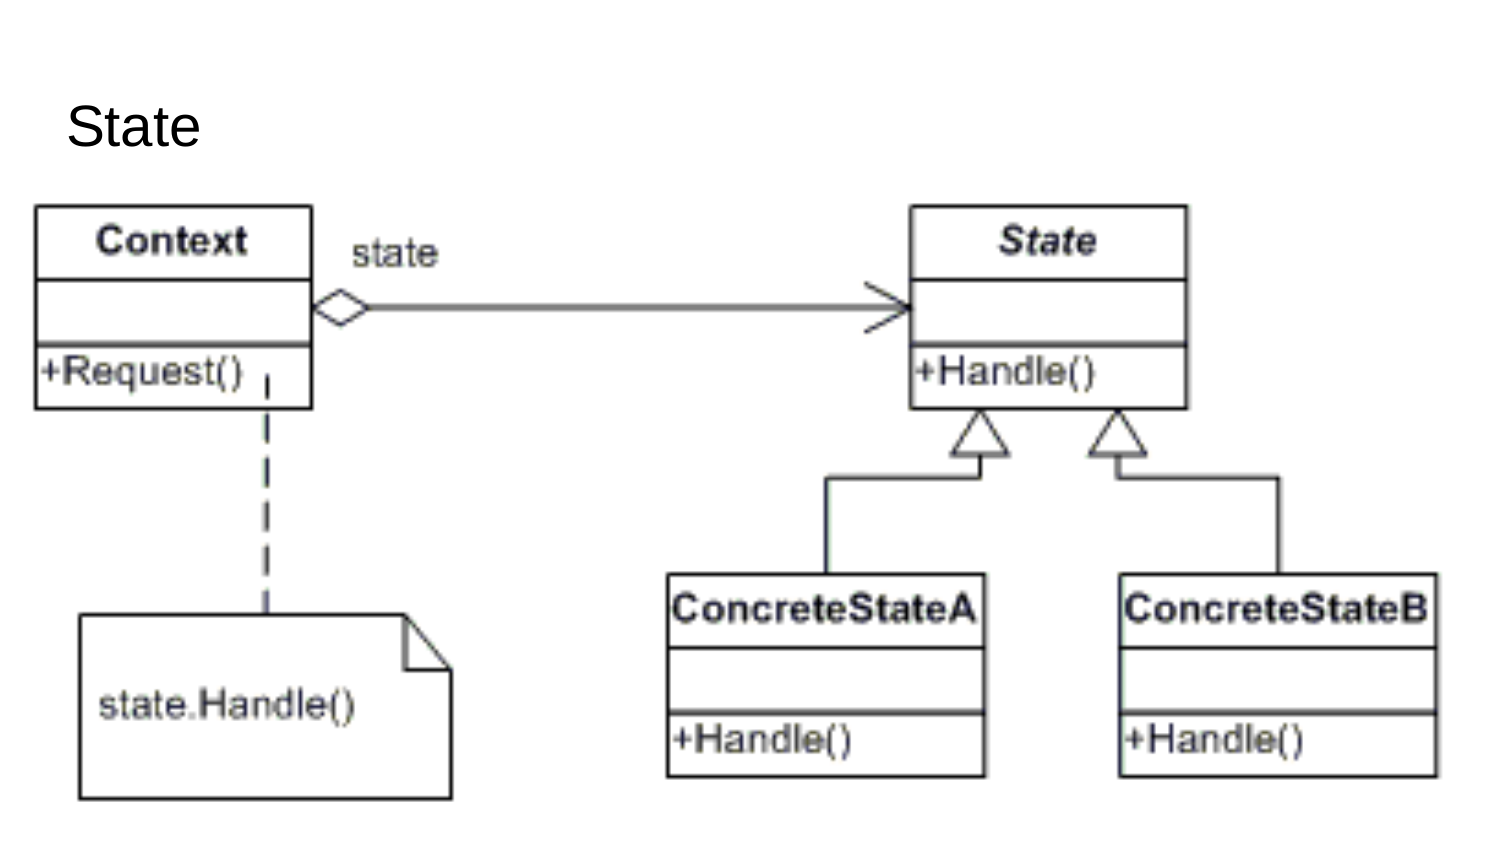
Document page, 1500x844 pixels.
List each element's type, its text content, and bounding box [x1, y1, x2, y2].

picture [28, 191, 1472, 813]
title State [51, 72, 1449, 167]
